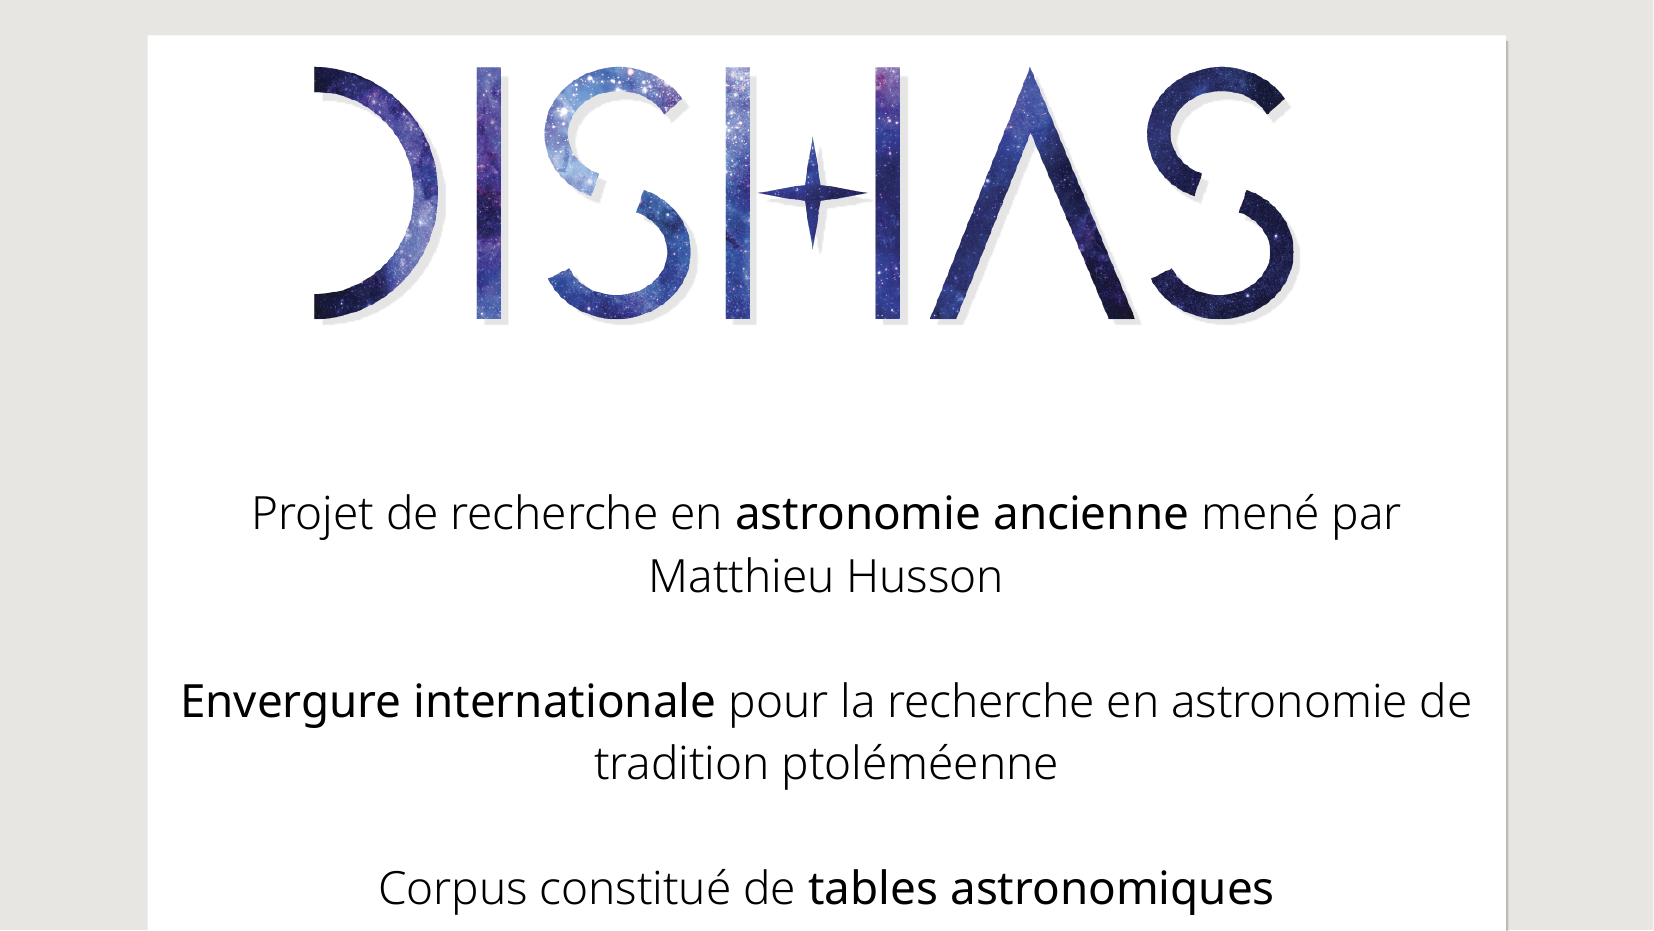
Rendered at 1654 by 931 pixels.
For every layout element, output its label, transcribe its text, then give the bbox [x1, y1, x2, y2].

text_box Projet de recherche en astronomie ancienne mené par Matthieu Husson Envergure internationale pour la recherche en astronomie de tradition ptoléméenne Corpus constitué de tables astronomiques Intérêt pour la diffusion des pratiques astronomiques [147, 35, 1506, 887]
picture [307, 58, 1300, 327]
